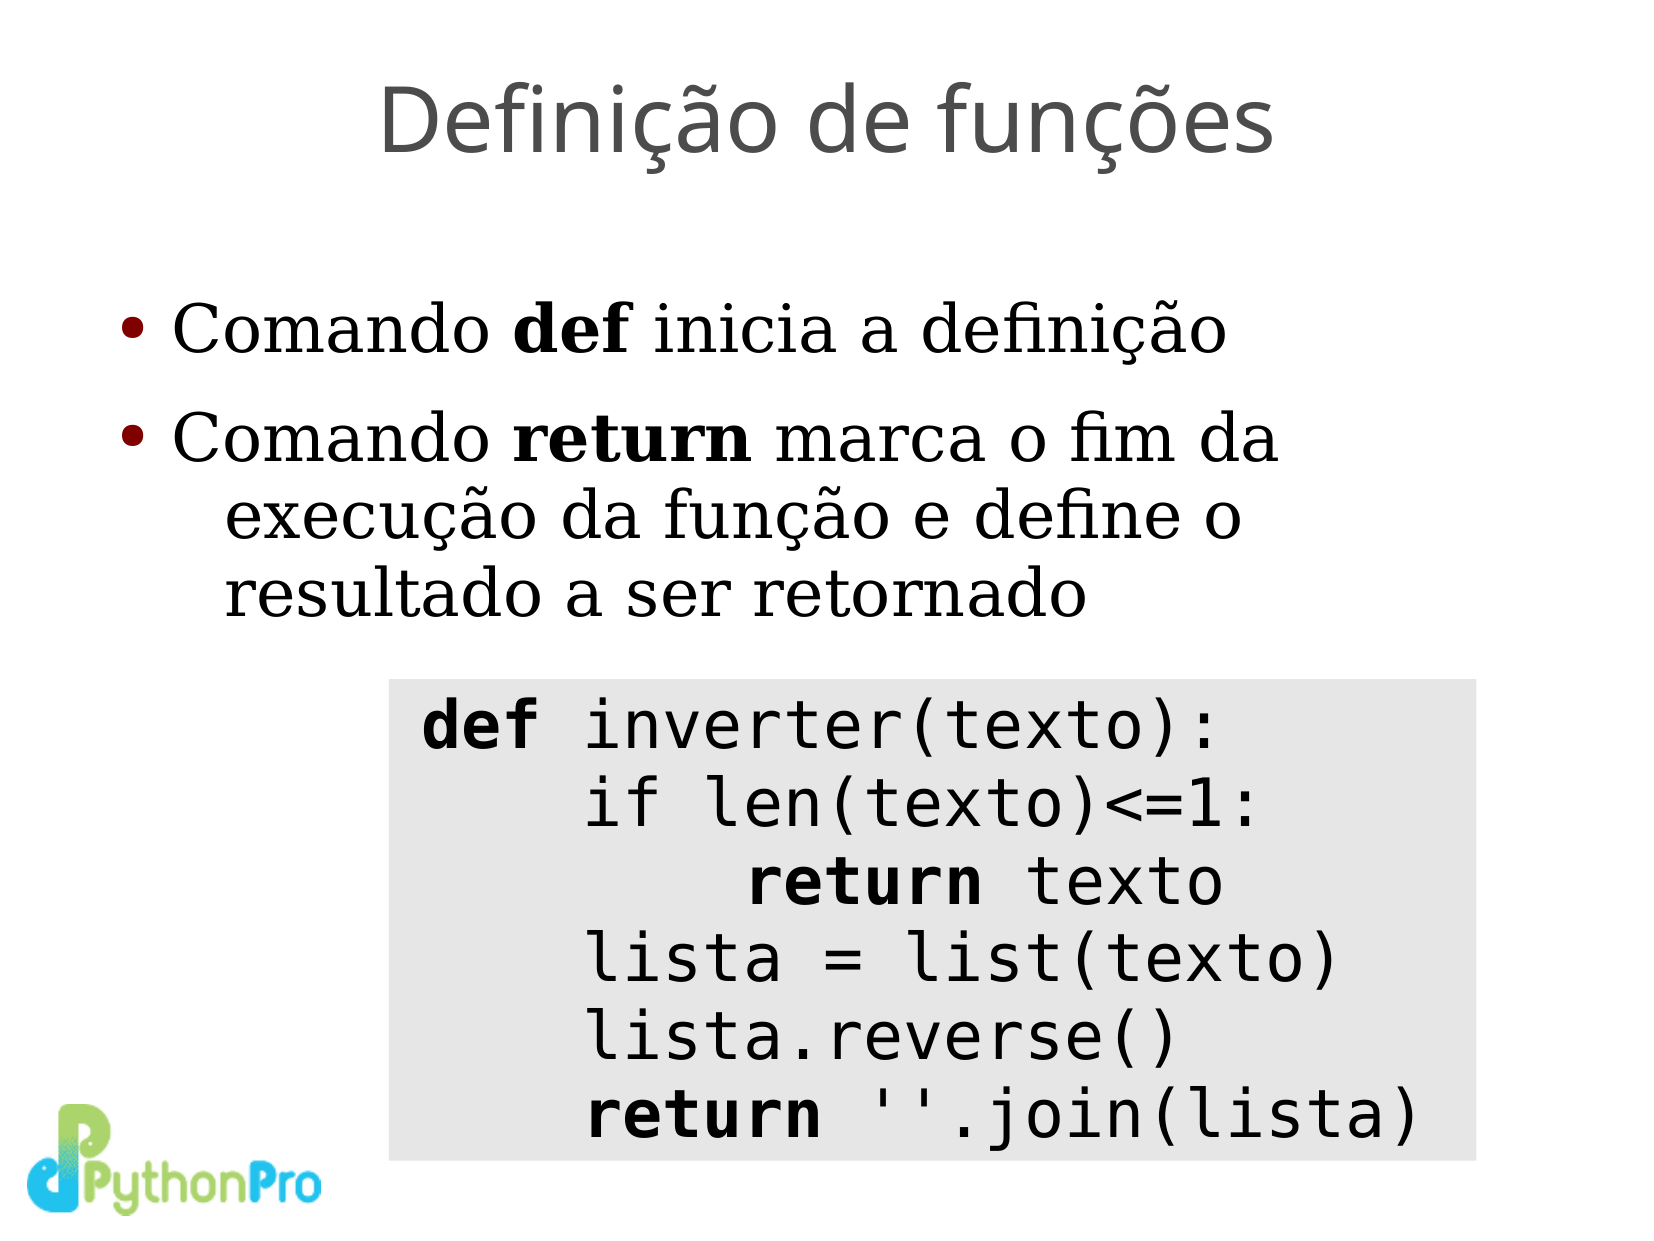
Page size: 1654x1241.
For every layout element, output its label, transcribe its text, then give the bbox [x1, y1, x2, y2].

title Definição de funções [82, 13, 1571, 222]
picture [27, 1104, 321, 1216]
text_box def inverter(texto): if len(texto)<=1: return texto lista = list(texto) lista.reverse() return ''.join(lista) [388, 679, 1477, 1161]
list Comando def inicia a definição Comando return marca o fim da execução da função e define o resultado a ser retornado [82, 290, 1571, 1109]
